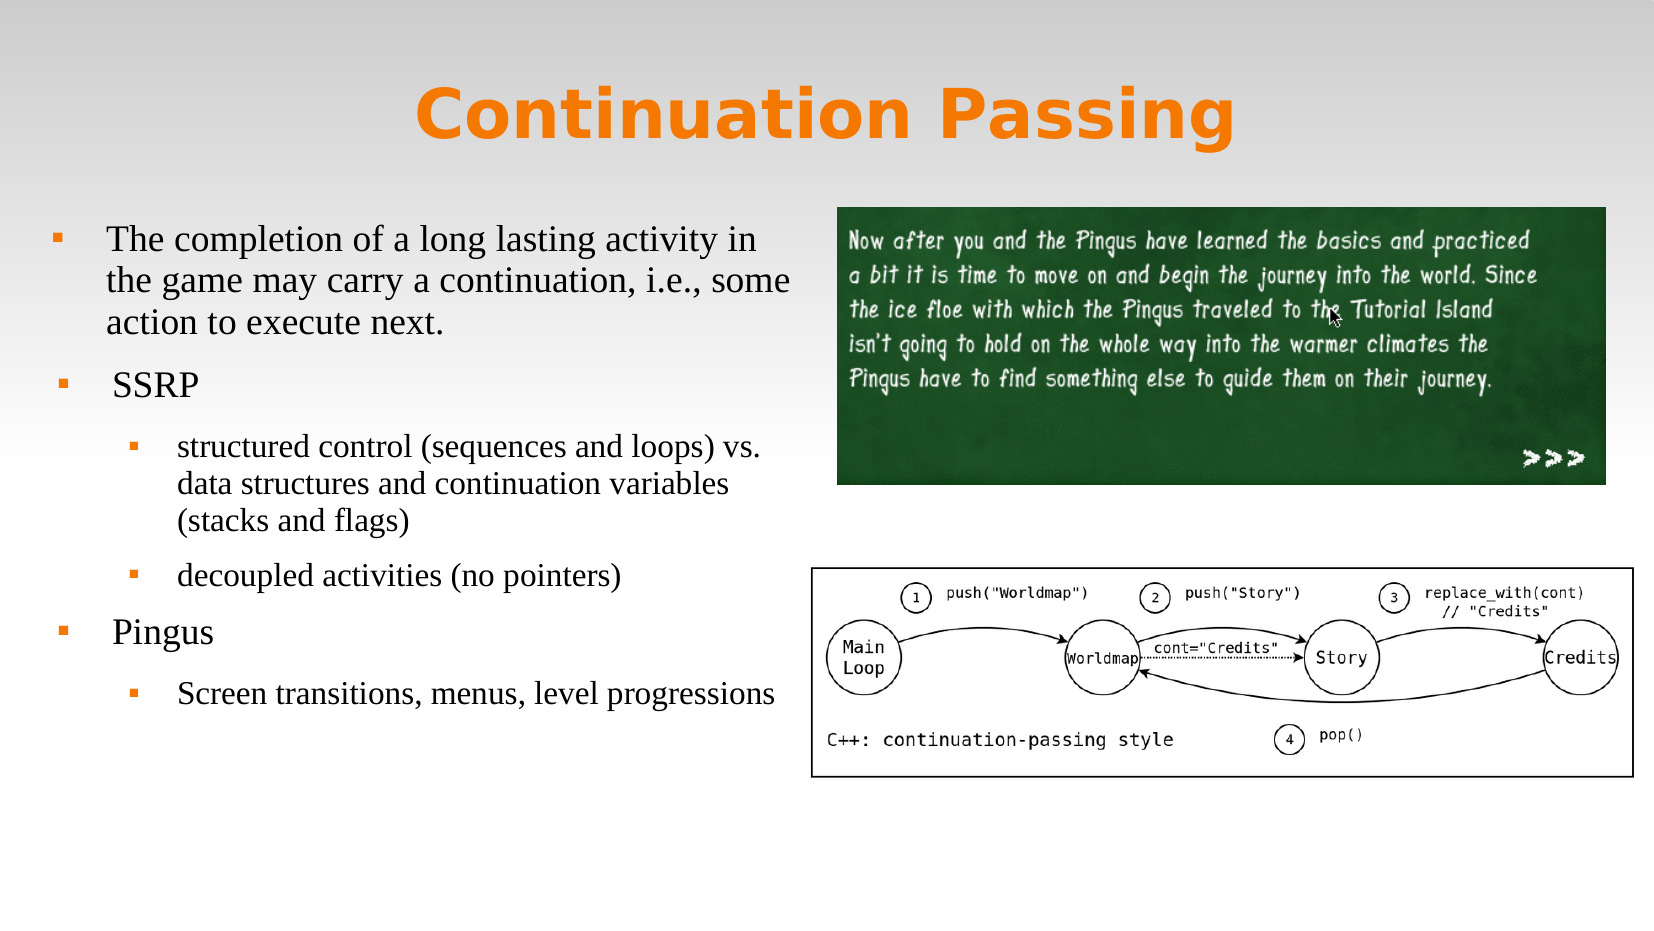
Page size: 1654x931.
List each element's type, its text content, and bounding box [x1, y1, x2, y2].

list The completion of a long lasting activity in the game may carry a continuation, i.e., some action to execute next. SSRP structured control (sequences and loops) vs. data structures and continuation variables (stacks and flags) decoupled activities (no pointers) Pingus Screen transitions, menus, level progressions [0, 217, 796, 881]
picture [808, 564, 1636, 781]
title Continuation Passing [82, 37, 1571, 193]
picture [837, 207, 1606, 485]
